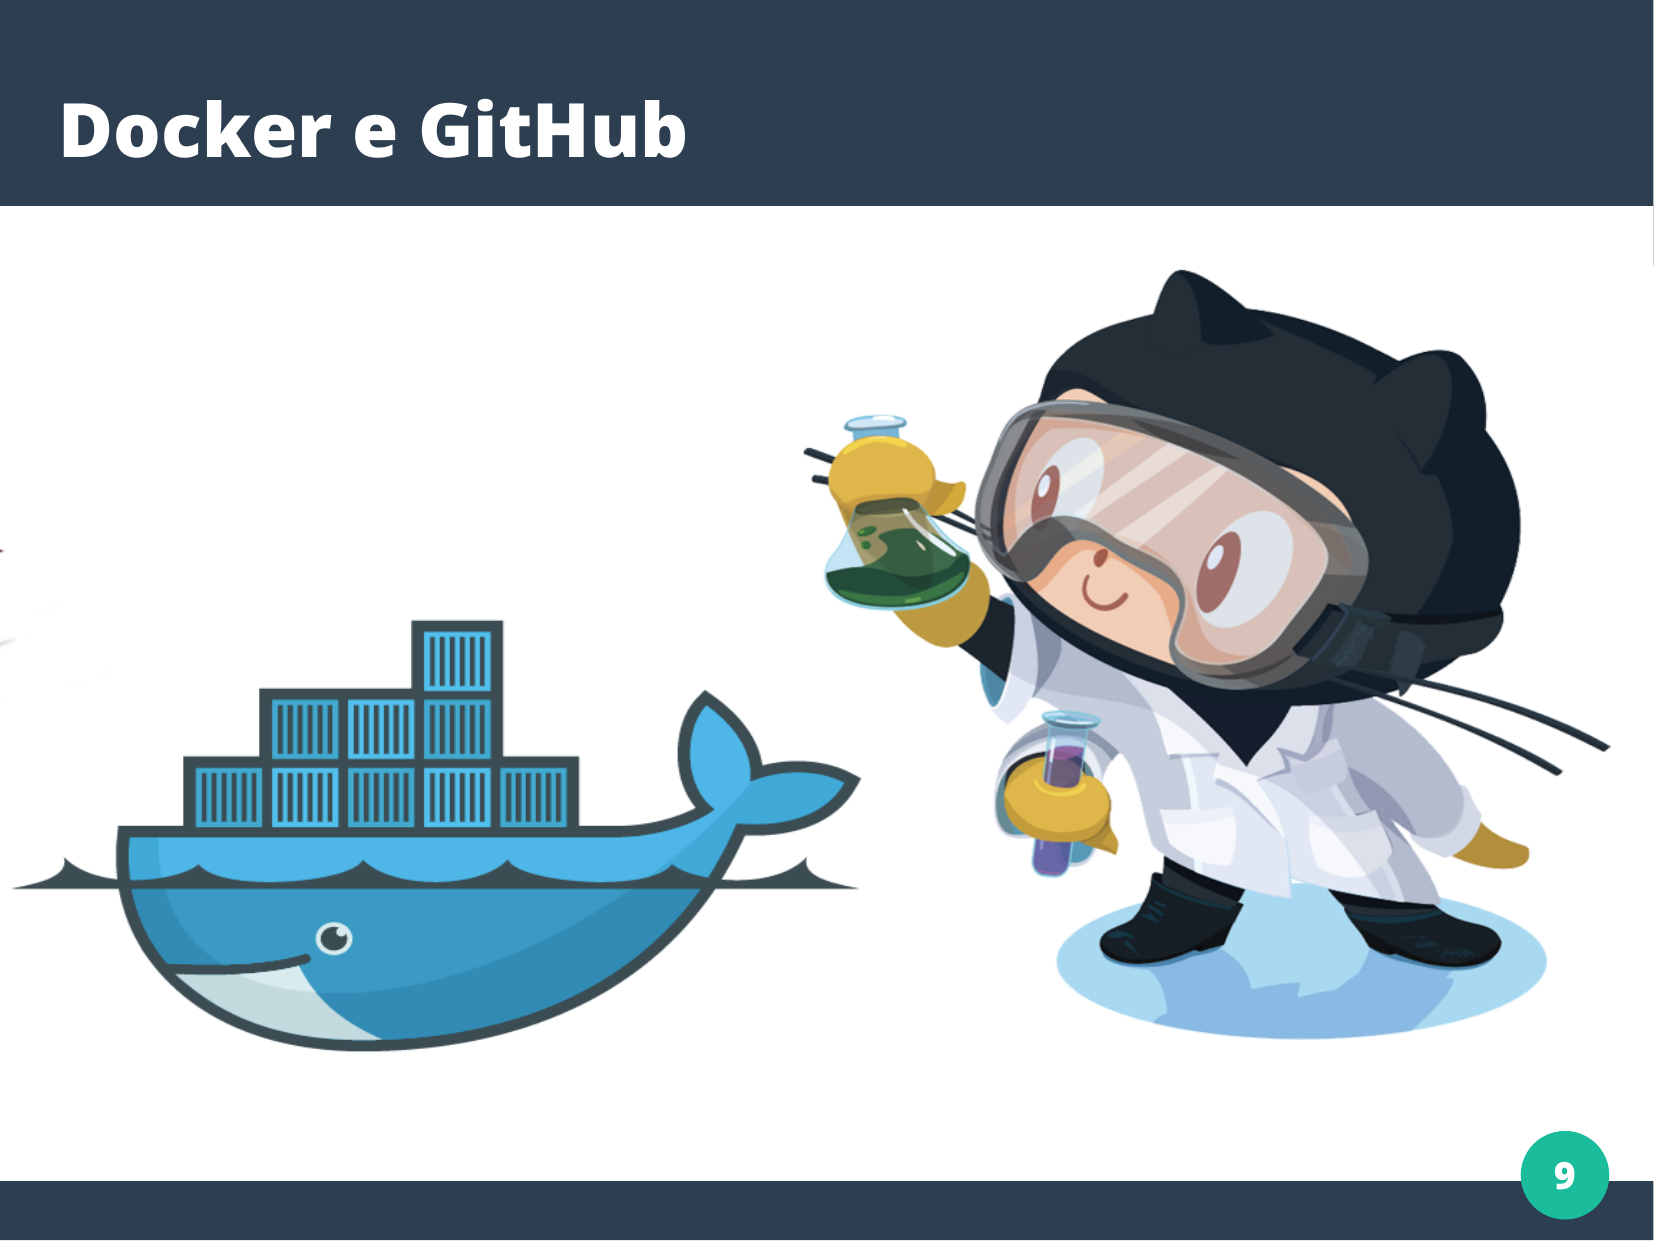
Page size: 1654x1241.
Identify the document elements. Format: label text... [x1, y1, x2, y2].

picture [0, 206, 1654, 1096]
title Docker e GitHub [59, 49, 1595, 206]
